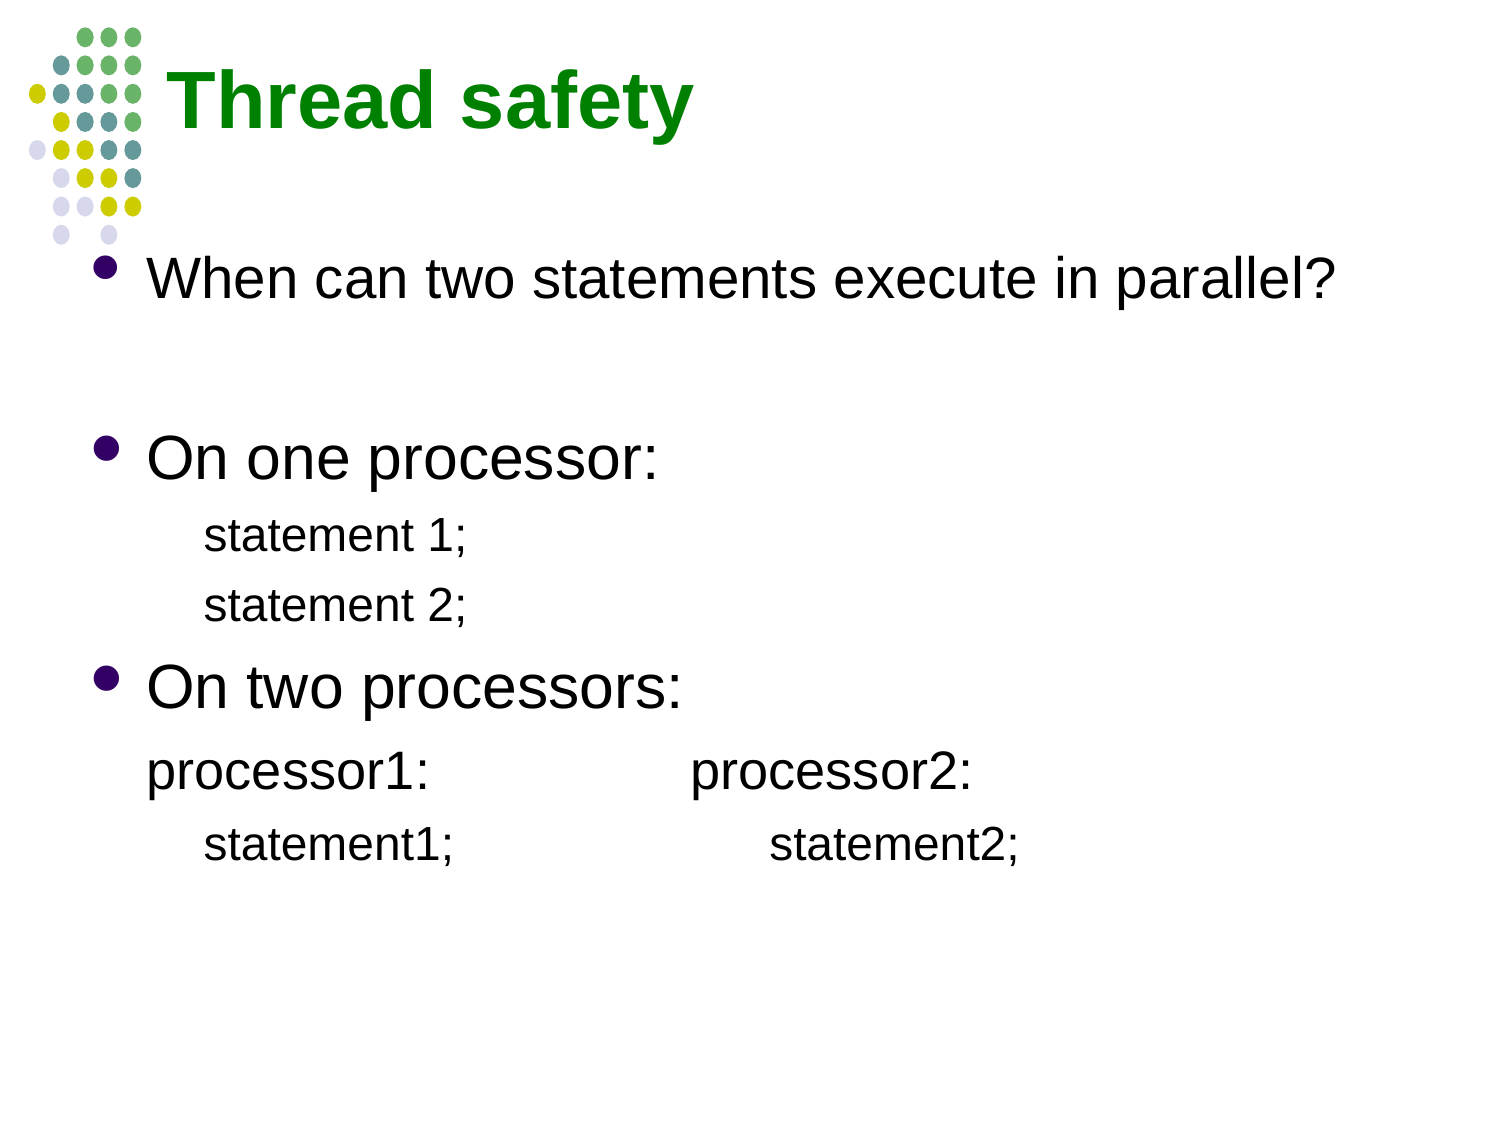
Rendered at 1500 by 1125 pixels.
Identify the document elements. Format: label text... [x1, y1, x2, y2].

list When can two statements execute in parallel? On one processor: statement 1; statement 2; On two processors: processor1: processor2: statement1; statement2; [75, 228, 1426, 1006]
title Thread safety [151, 40, 1390, 176]
